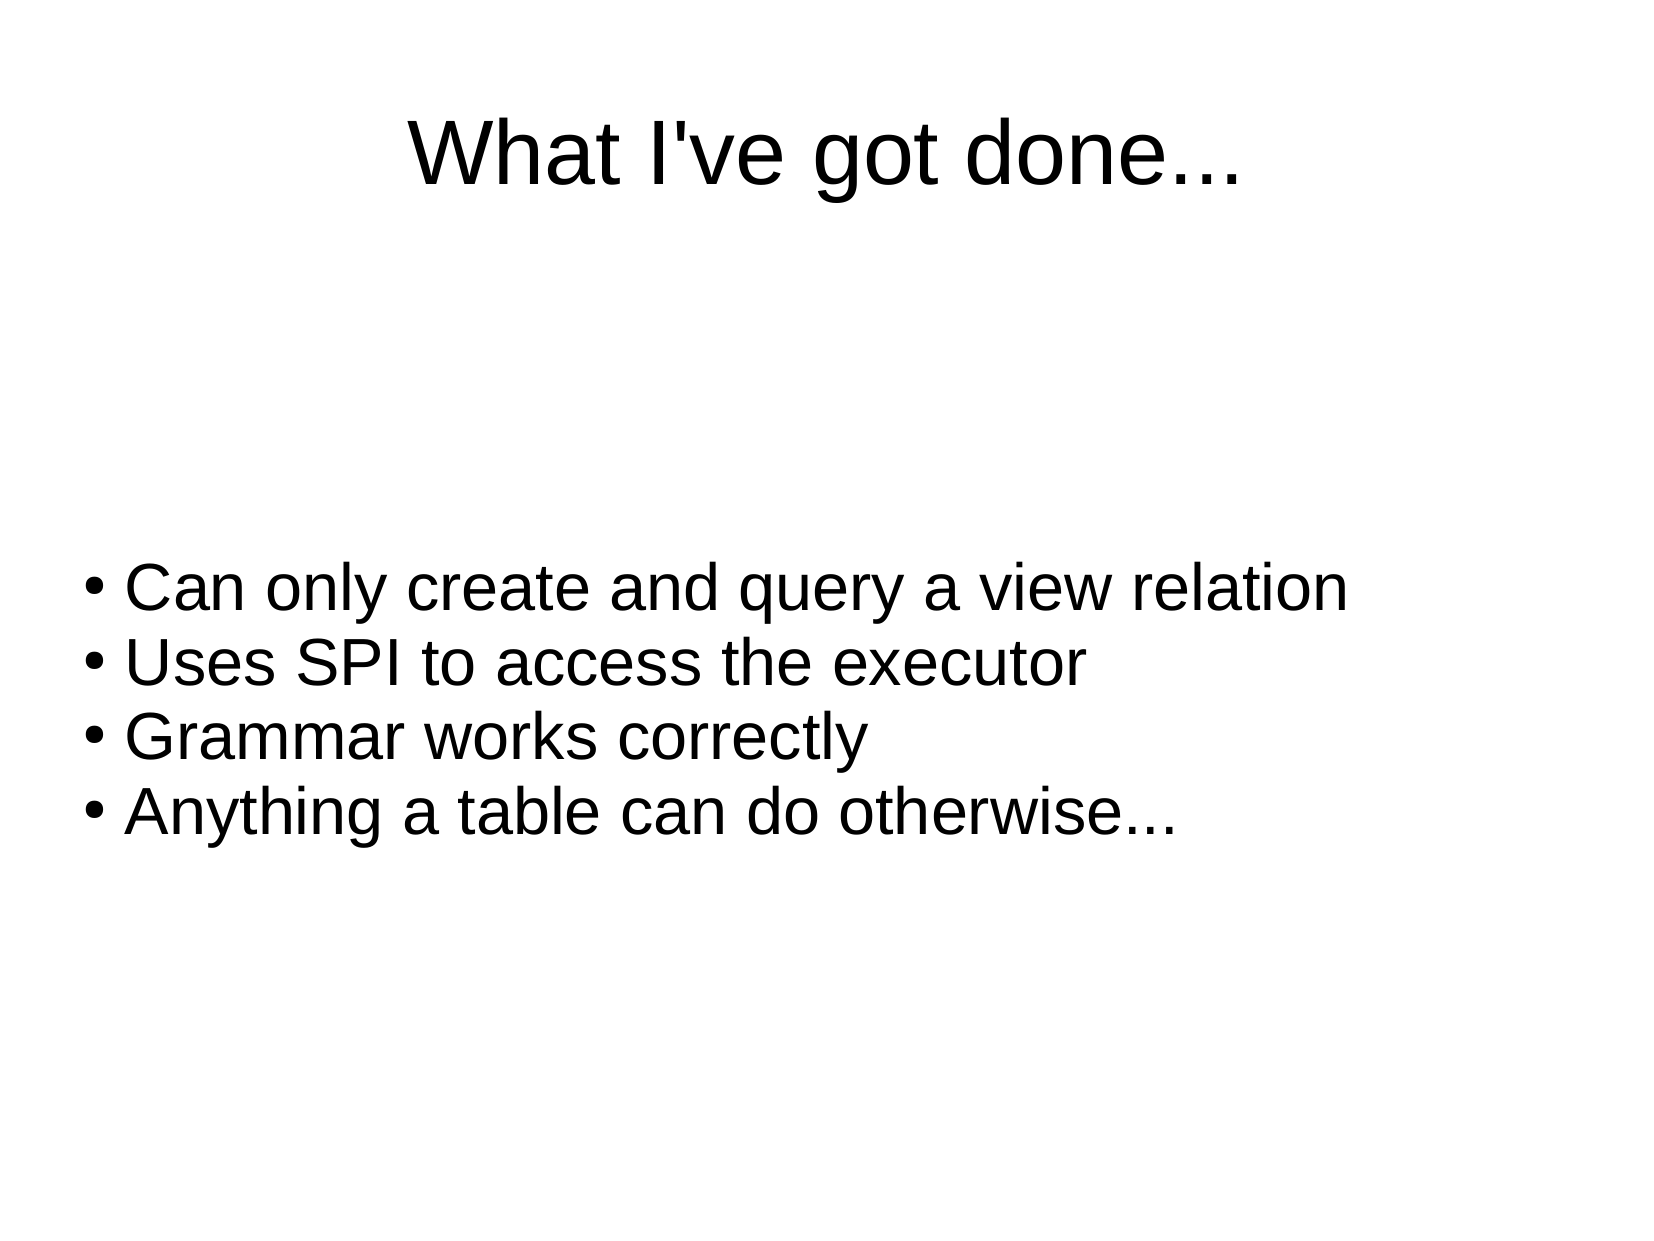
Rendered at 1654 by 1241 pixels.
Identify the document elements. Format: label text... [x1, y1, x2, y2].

title What I've got done... [82, 56, 1571, 250]
subtitle Can only create and query a view relation Uses SPI to access the executor Grammar works correctly Anything a table can do otherwise... [82, 297, 1571, 1102]
